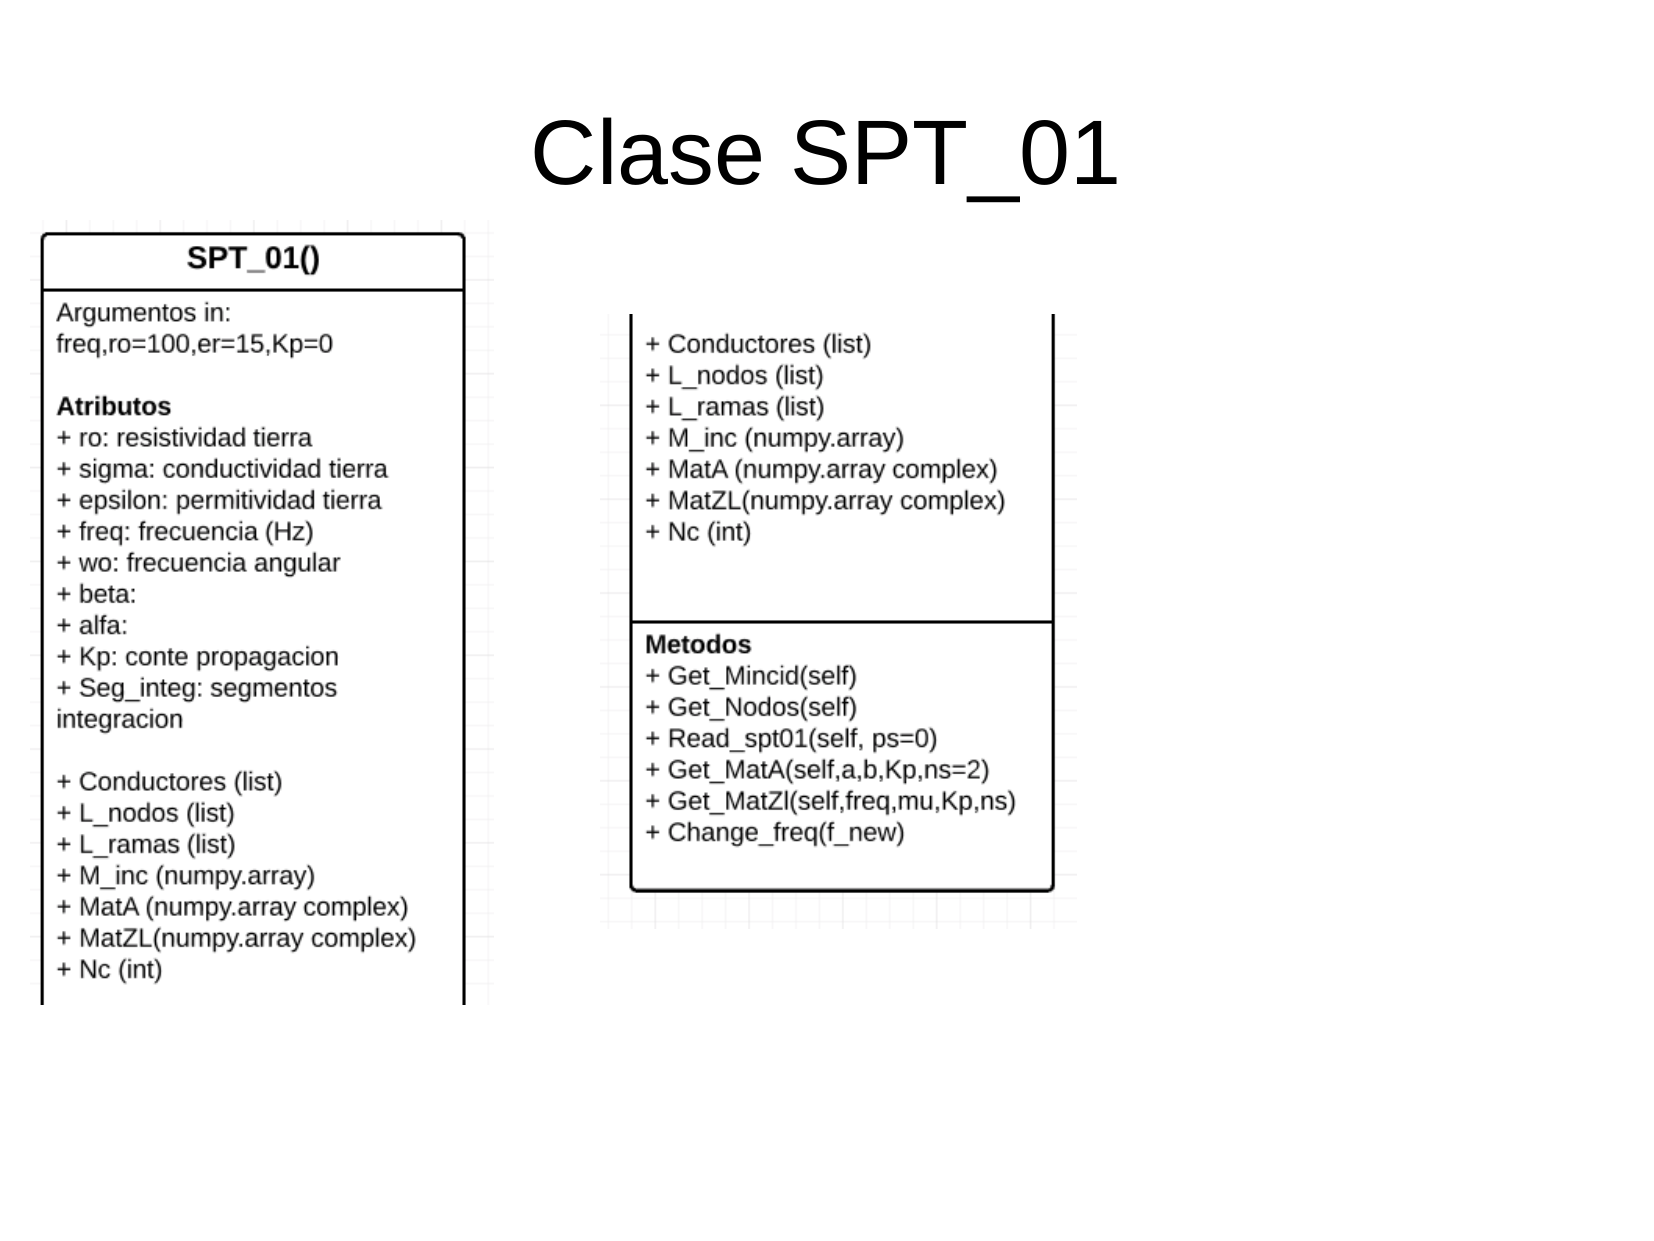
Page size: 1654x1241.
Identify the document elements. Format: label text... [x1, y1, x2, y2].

picture [30, 220, 494, 1006]
title Clase SPT_01 [82, 49, 1571, 257]
picture [600, 314, 1077, 929]
